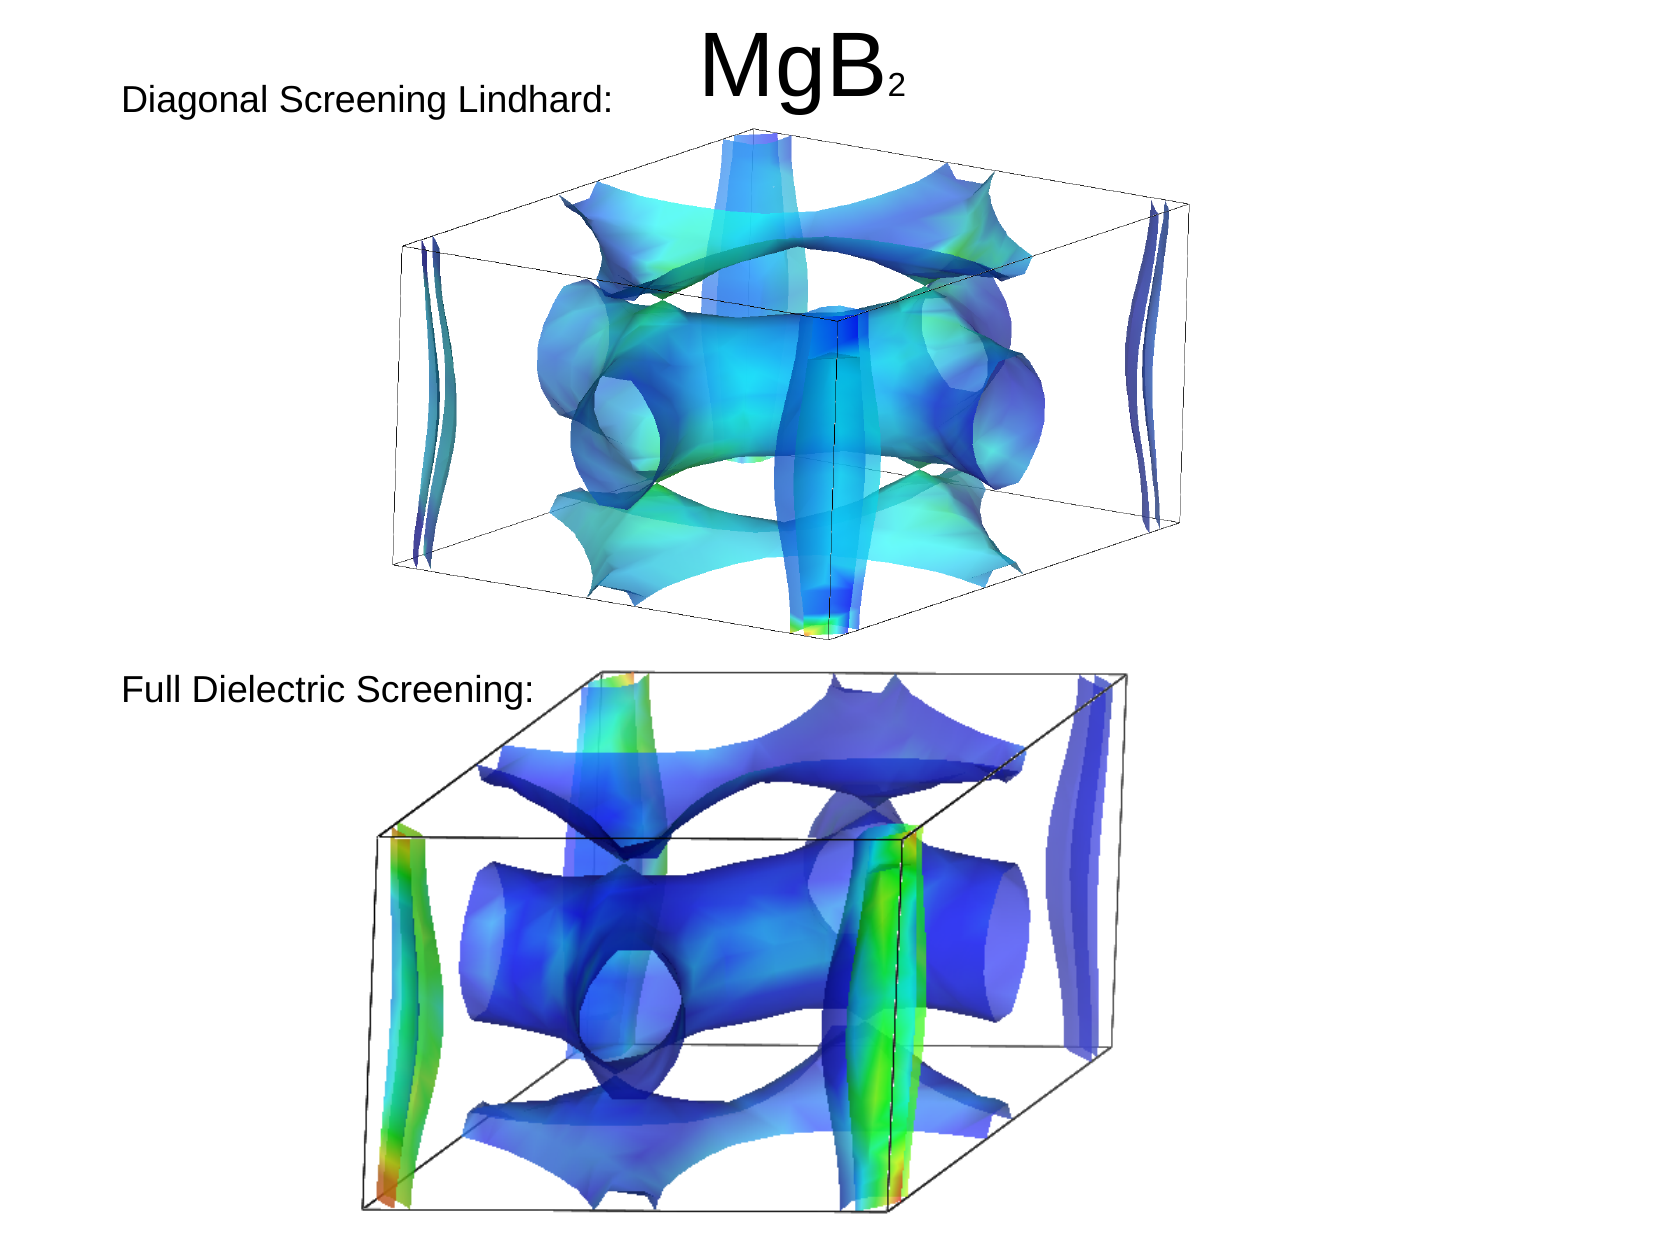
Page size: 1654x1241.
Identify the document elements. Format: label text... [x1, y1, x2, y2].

picture [380, 127, 1193, 640]
picture [342, 661, 1142, 1229]
text_box Diagonal Screening Lindhard: [106, 70, 733, 128]
text_box Full Dielectric Screening: [106, 661, 733, 719]
title MgB2 [648, 2, 957, 127]
